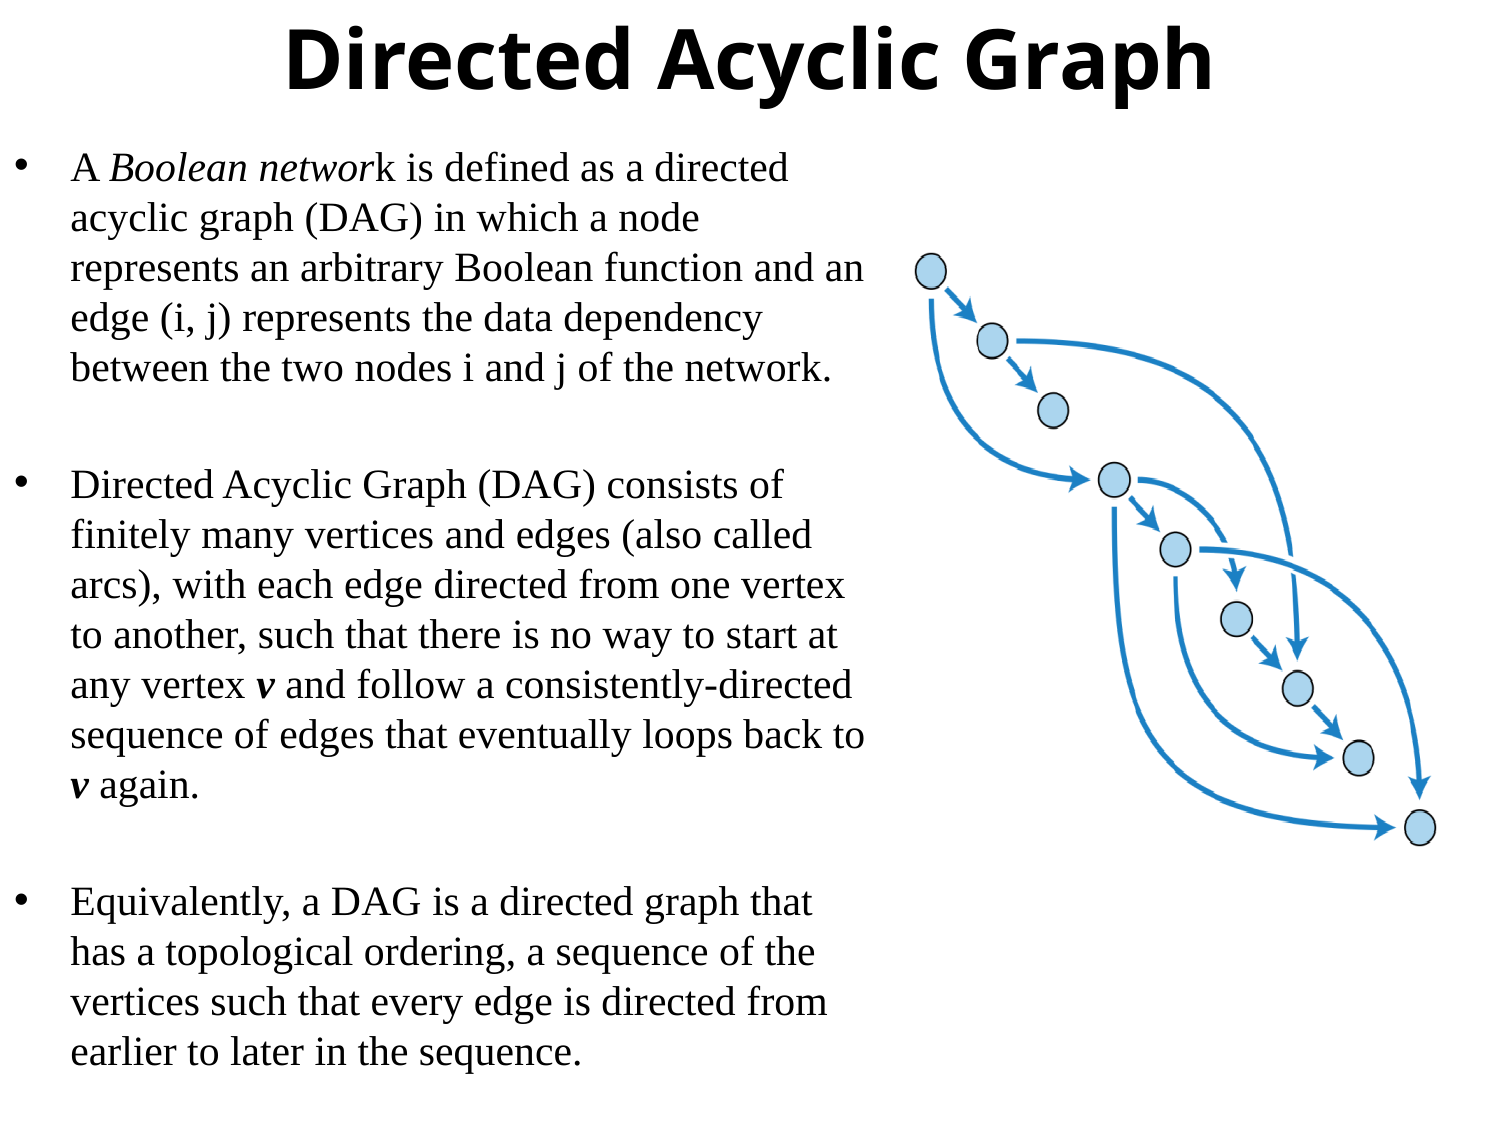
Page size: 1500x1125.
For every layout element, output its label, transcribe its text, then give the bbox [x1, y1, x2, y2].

list A Boolean network is defined as a directed acyclic graph (DAG) in which a node represents an arbitrary Boolean function and an edge (i, j) represents the data dependency between the two nodes i and j of the network. Directed Acyclic Graph (DAG) consists of finitely many vertices and edges (also called arcs), with each edge directed from one vertex to another, such that there is no way to start at any vertex v and follow a consistently-directed sequence of edges that eventually loops back to v again. Equivalently, a DAG is a directed graph that has a topological ordering, a sequence of the vertices such that every edge is directed from earlier to later in the sequence. [0, 131, 887, 1120]
title Directed Acyclic Graph [75, 0, 1425, 113]
picture [900, 237, 1450, 863]
